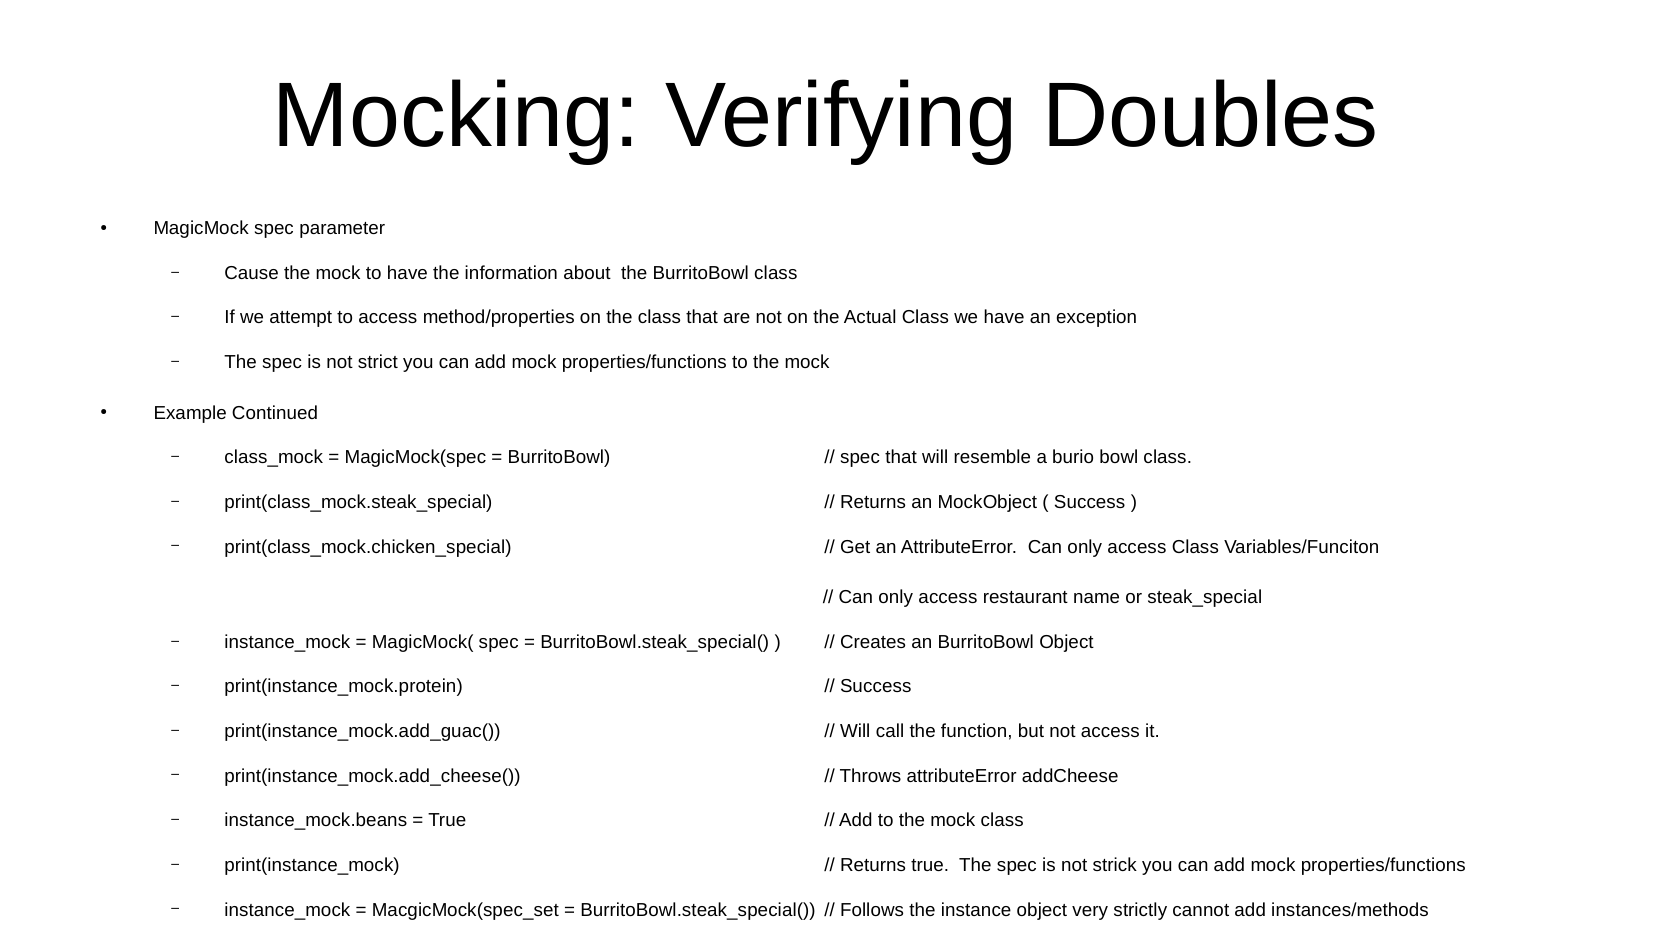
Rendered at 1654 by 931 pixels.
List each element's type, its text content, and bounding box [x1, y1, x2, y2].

title Mocking: Verifying Doubles [82, 37, 1571, 193]
list MagicMock spec parameter Cause the mock to have the information about the BurritoBowl class If we attempt to access method/properties on the class that are not on the Actual Class we have an exception The spec is not strict you can add mock properties/functions to the mock Example Continued class_mock = MagicMock(spec = BurritoBowl) // spec that will resemble a burio bowl class. print(class_mock.steak_special) // Returns an MockObject ( Success ) print(class_mock.chicken_special) // Get an AttributeError. Can only access Class Variables/Funciton // Can only access restaurant name or steak_special instance_mock = MagicMock( spec = BurritoBowl.steak_special() ) // Creates an BurritoBowl Object print(instance_mock.protein) // Success print(instance_mock.add_guac()) // Will call the function, but not access it. print(instance_mock.add_cheese()) // Throws attributeError addCheese instance_mock.beans = True // Add to the mock class print(instance_mock) // Returns true. The spec is not strick you can add mock properties/functions instance_mock = MacgicMock(spec_set = BurritoBowl.steak_special()) // Follows the instance object very strictly cannot add instances/methods [82, 217, 1651, 931]
